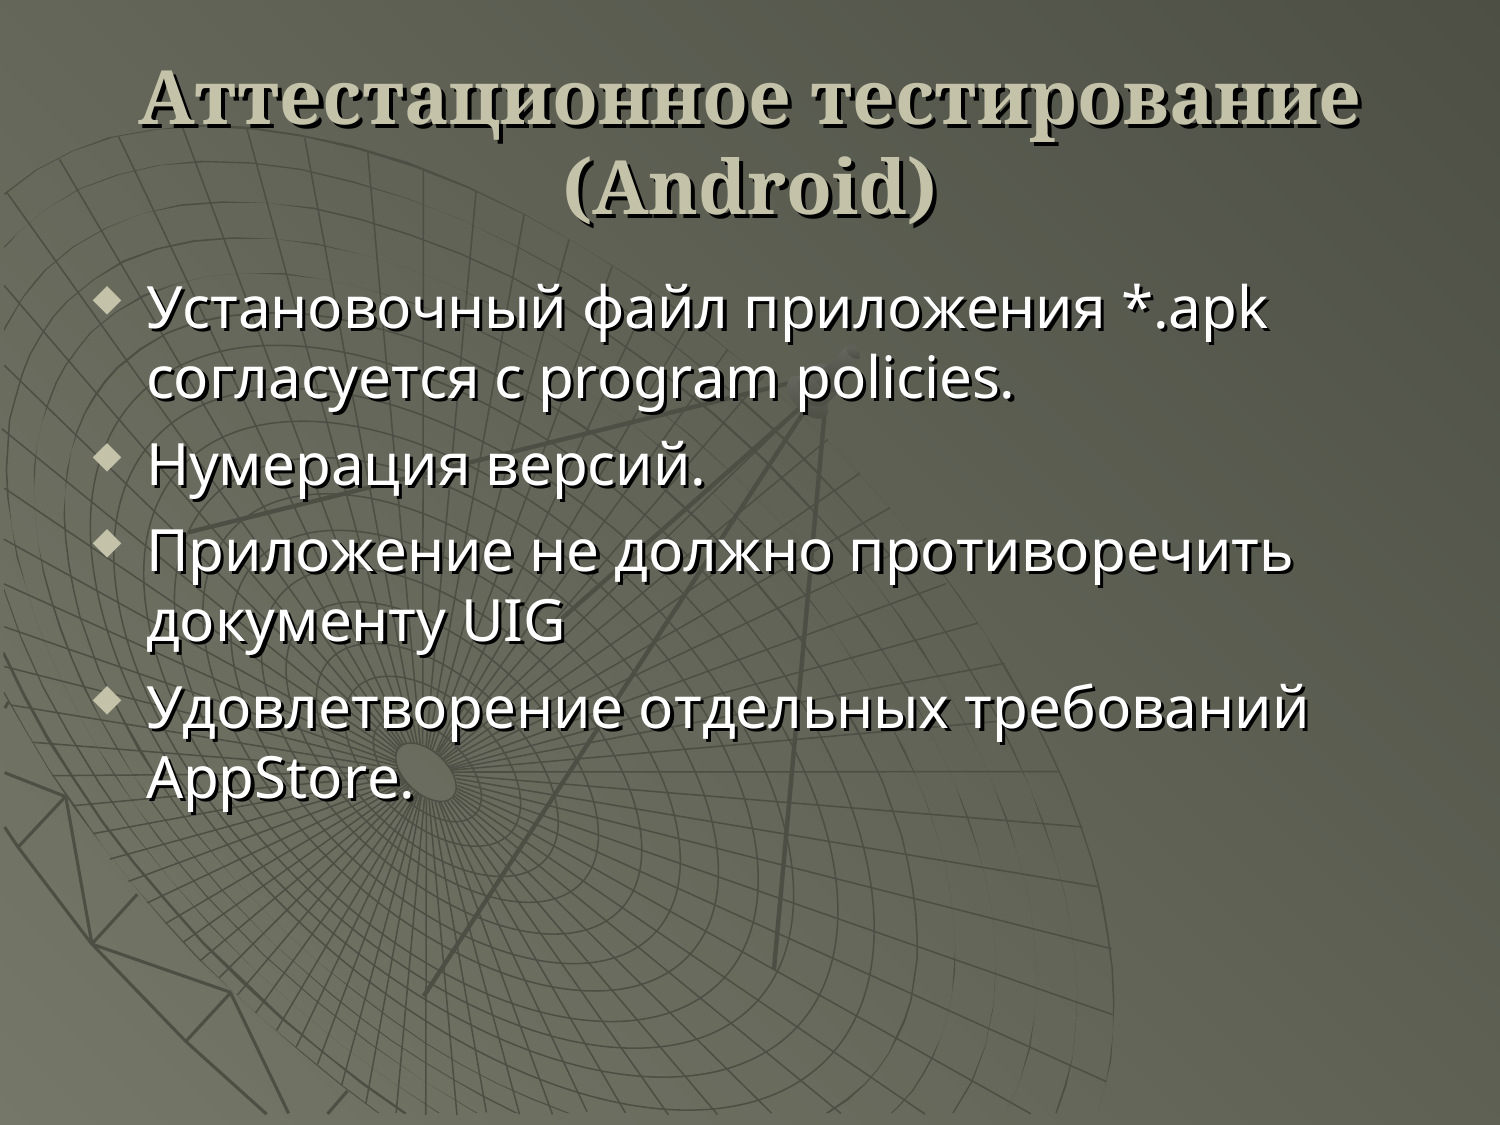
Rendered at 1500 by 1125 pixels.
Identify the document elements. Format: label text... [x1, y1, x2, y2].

title Аттестационное тестирование (Android) [75, 21, 1426, 257]
list Установочный файл приложения *.apk согласуется с program policies. Нумерация версий. Приложение не должно противоречить документу UIG Удовлетворение отдельных требований AppStore. [75, 262, 1426, 1006]
